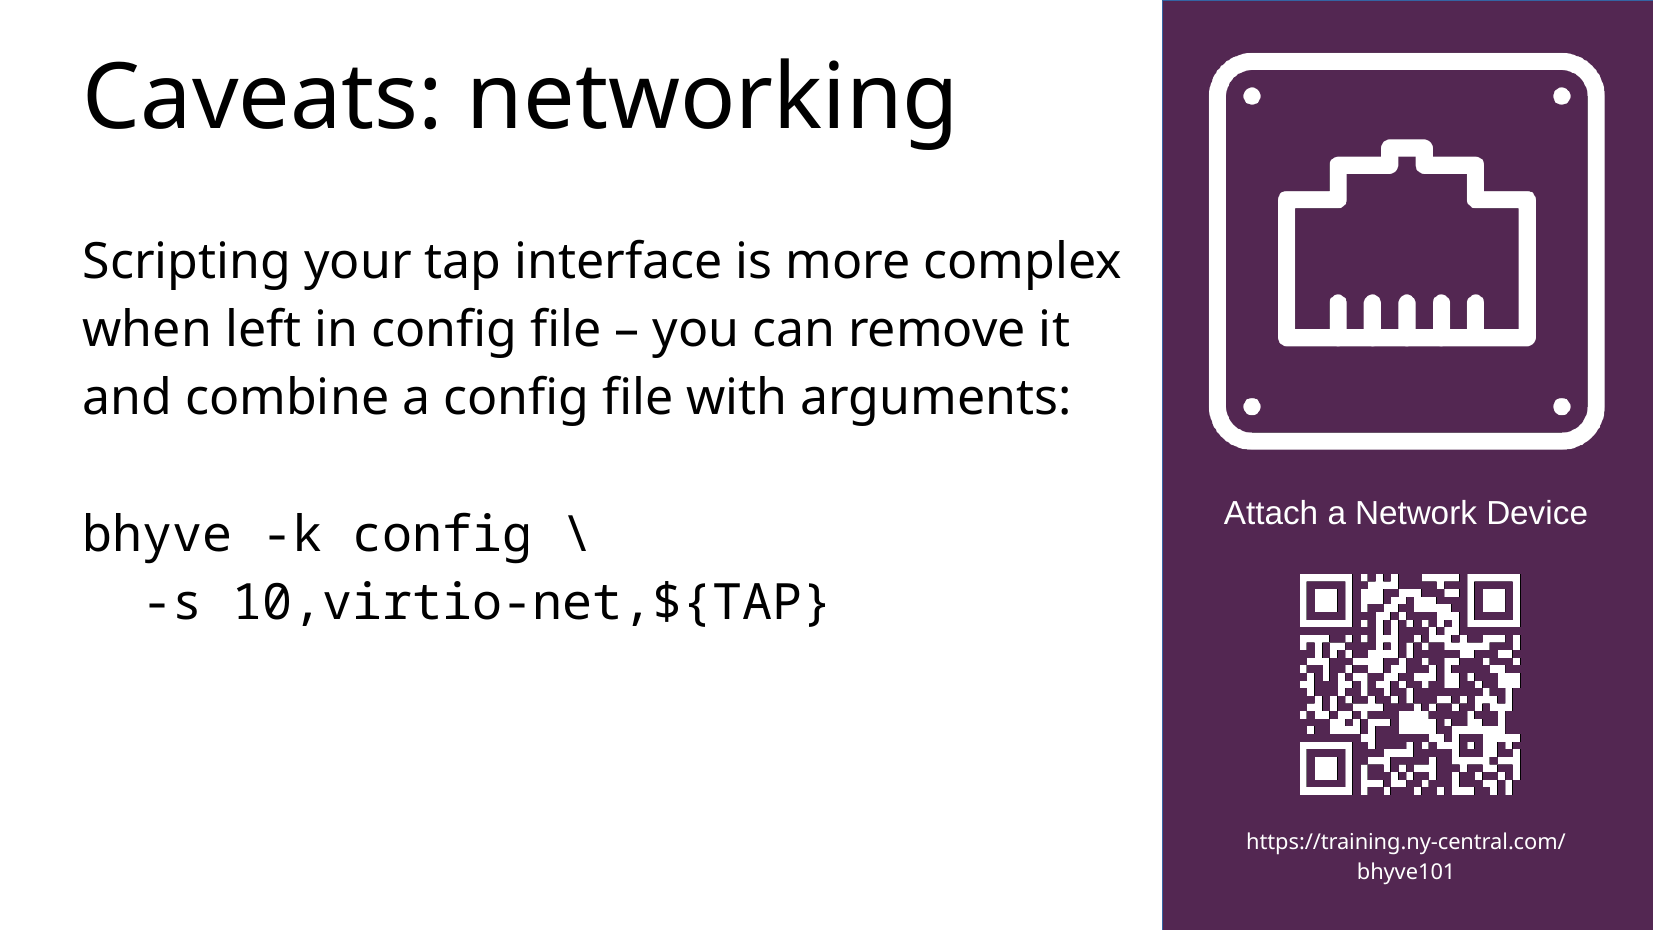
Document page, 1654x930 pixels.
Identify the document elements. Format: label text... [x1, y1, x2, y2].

picture [1200, 44, 1613, 458]
title Caveats: networking [82, 37, 1571, 150]
subtitle Scripting your tap interface is more complex when left in config file – you can remove it and combine a config file with arguments: bhyve -k config \ -s 10,virtio-net,${TAP} [82, 224, 1126, 825]
text_box https://training.ny-central.com/bhyve101 [1200, 819, 1613, 930]
text_box Attach a Network Device [1200, 487, 1613, 638]
picture [1268, 638, 1550, 826]
text_box [1162, 0, 1653, 930]
